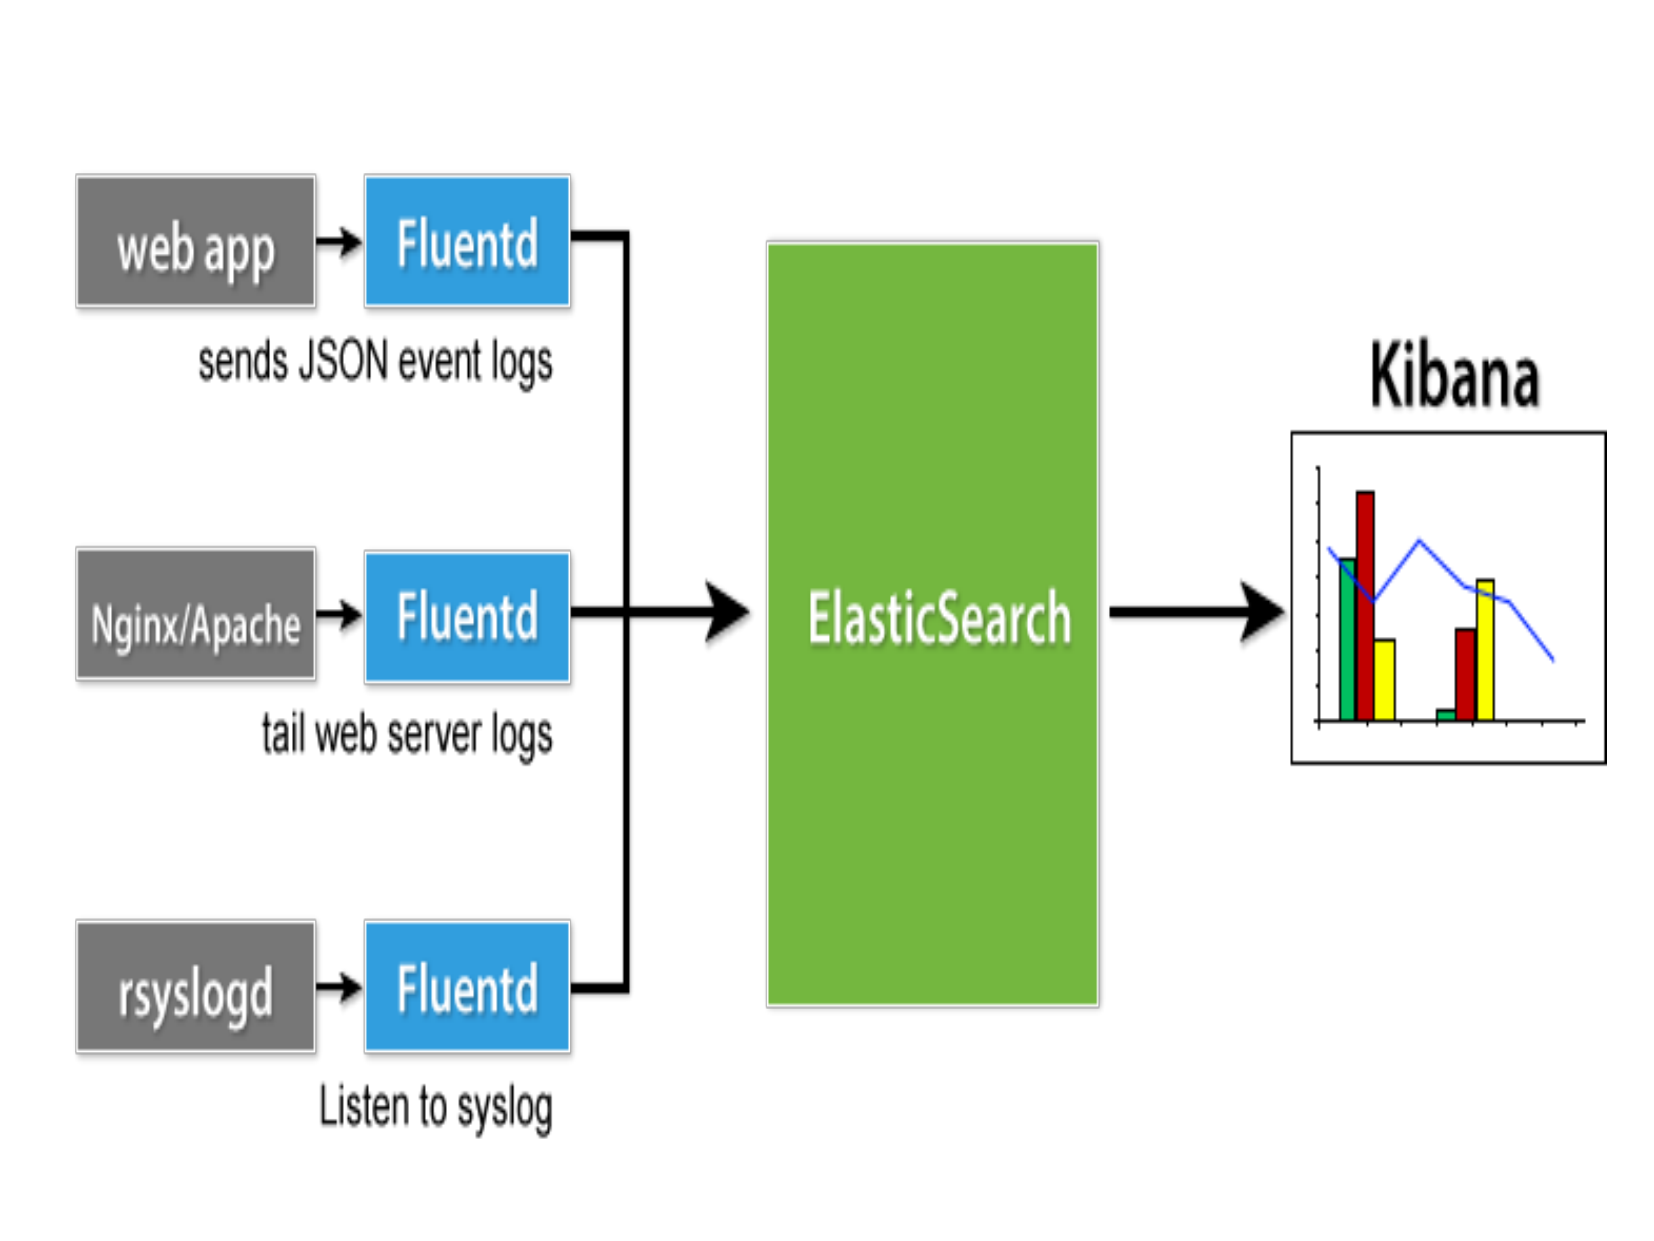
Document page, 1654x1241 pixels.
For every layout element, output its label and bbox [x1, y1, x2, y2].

picture [70, 165, 1607, 1146]
